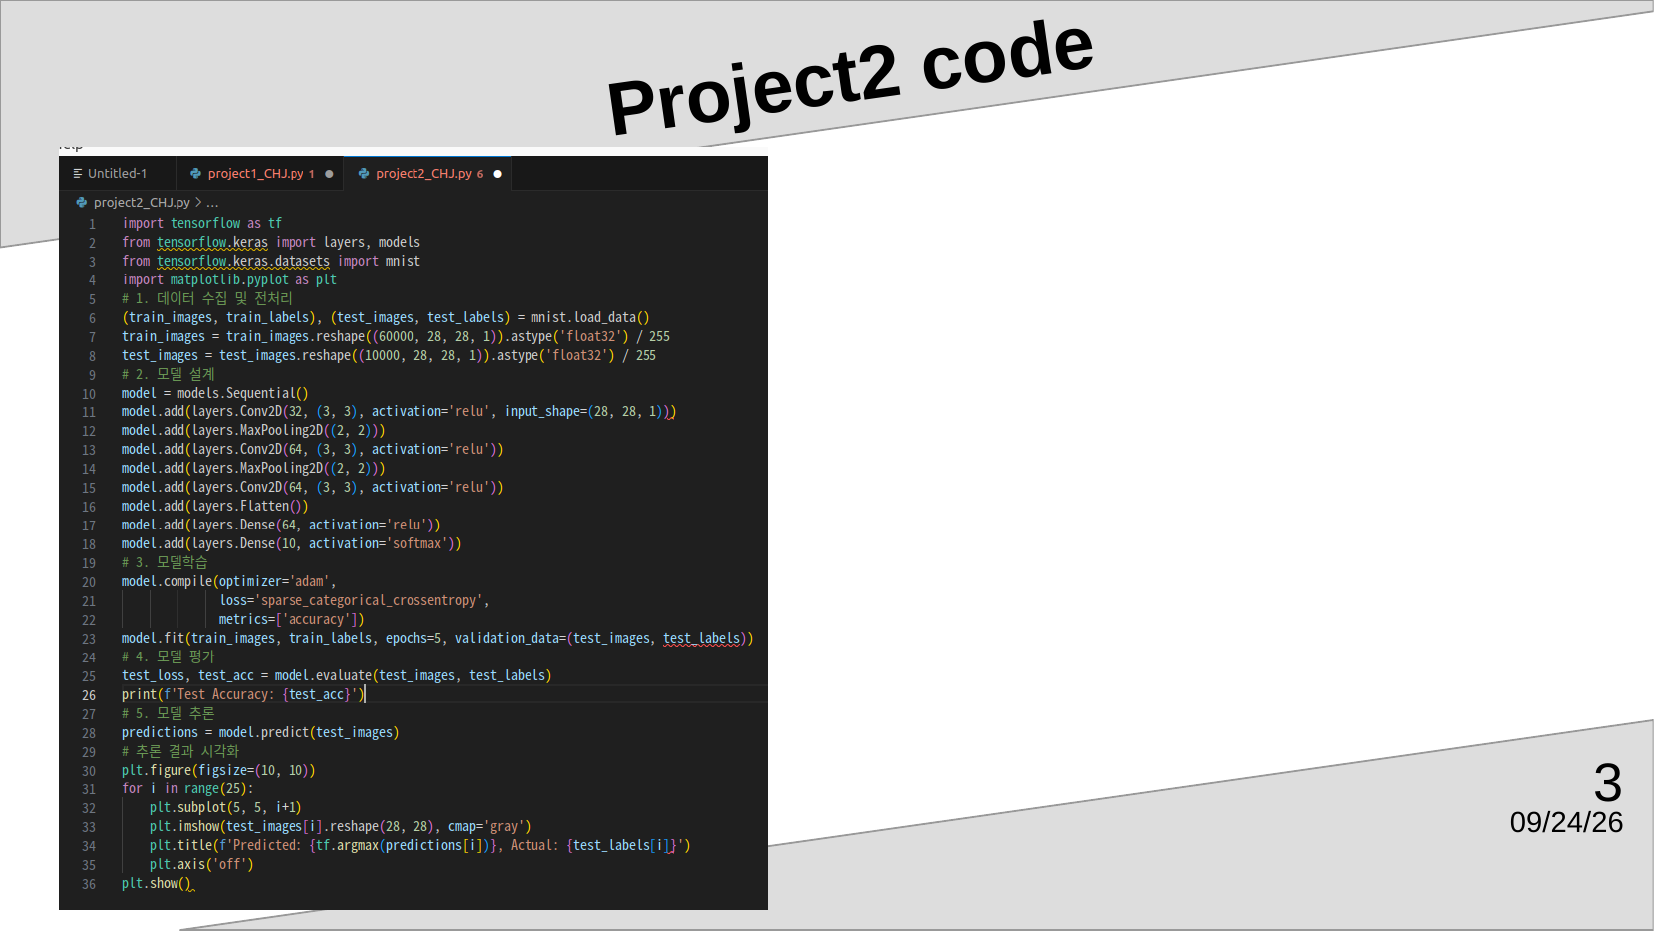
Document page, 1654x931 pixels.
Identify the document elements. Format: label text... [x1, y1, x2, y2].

picture [59, 147, 768, 910]
title Project2 code [11, 0, 1496, 272]
